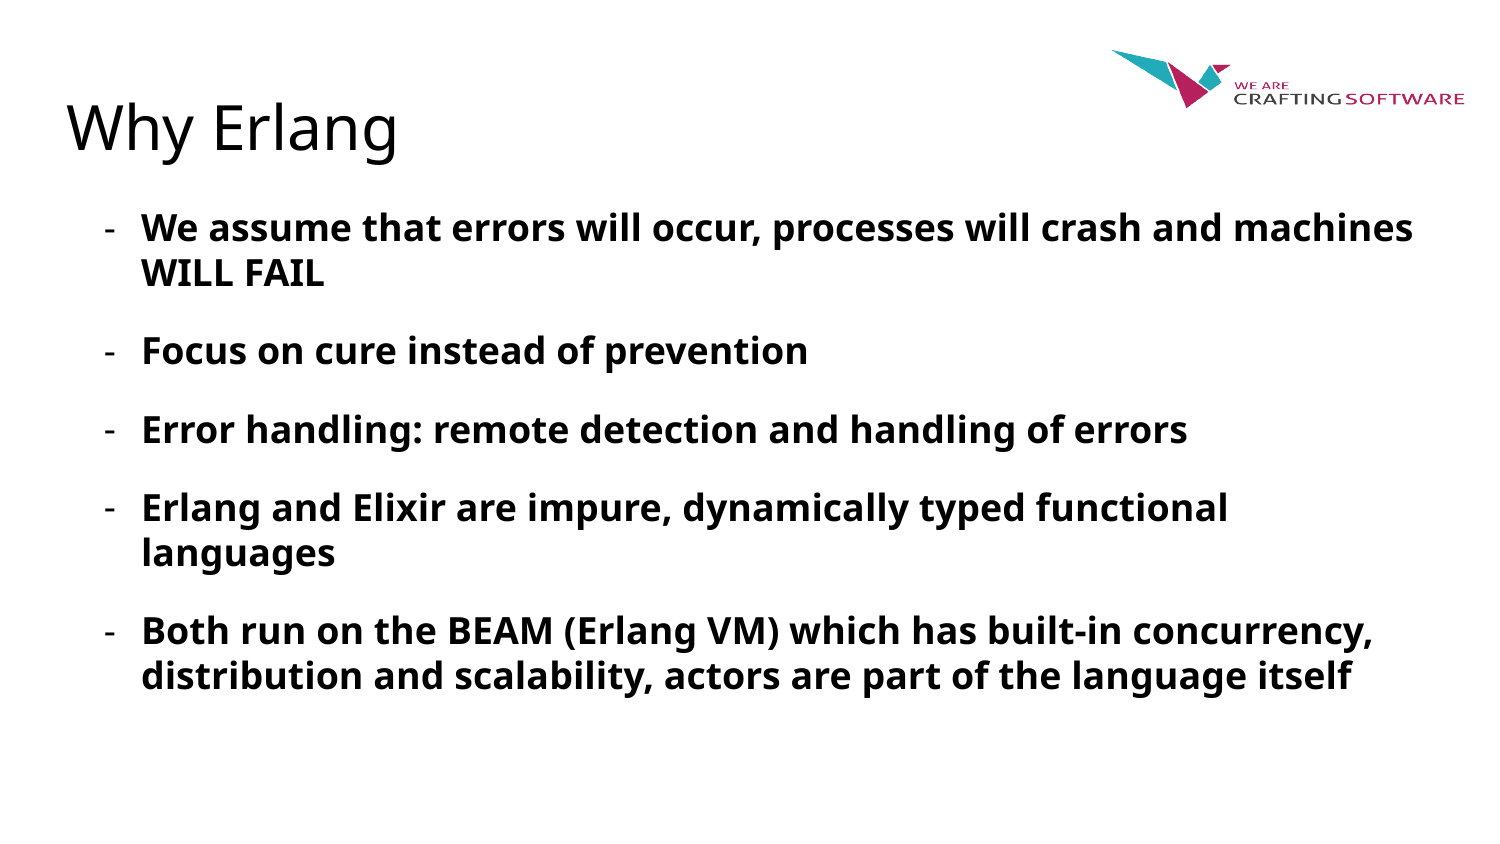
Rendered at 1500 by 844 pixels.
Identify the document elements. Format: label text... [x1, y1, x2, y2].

picture [1094, 0, 1481, 163]
title Why Erlang [51, 72, 1449, 167]
list We assume that errors will occur, processes will crash and machines WILL FAIL Focus on cure instead of prevention Error handling: remote detection and handling of errors Erlang and Elixir are impure, dynamically typed functional languages Both run on the BEAM (Erlang VM) which has built-in concurrency, distribution and scalability, actors are part of the language itself [51, 189, 1449, 750]
